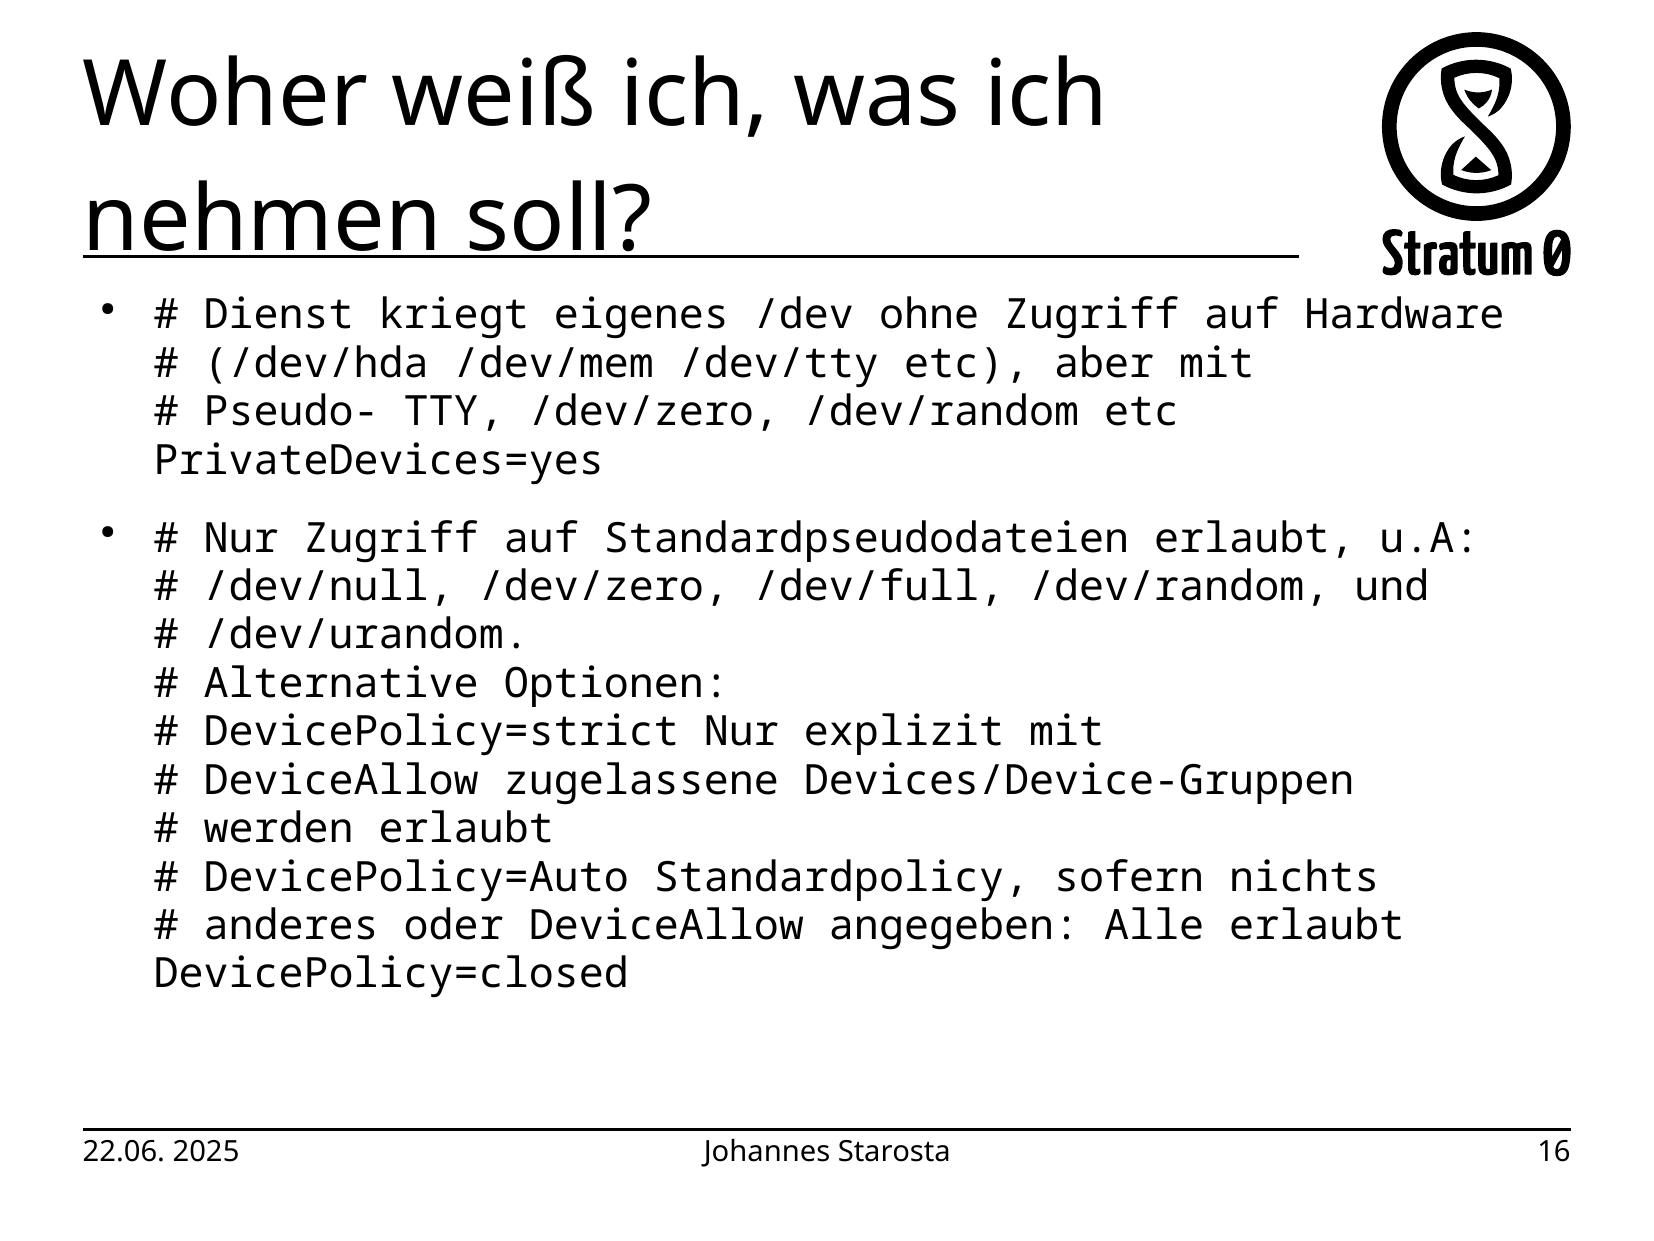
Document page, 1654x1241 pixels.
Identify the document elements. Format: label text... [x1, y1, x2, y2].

title Woher weiß ich, was ich nehmen soll? [82, 49, 1300, 257]
list # Dienst kriegt eigenes /dev ohne Zugriff auf Hardware # (/dev/hda /dev/mem /dev/tty etc), aber mit # Pseudo- TTY, /dev/zero, /dev/random etc PrivateDevices=yes # Nur Zugriff auf Standardpseudodateien erlaubt, u.A: # /dev/null, /dev/zero, /dev/full, /dev/random, und # /dev/urandom. # Alternative Optionen: # DevicePolicy=strict Nur explizit mit # DeviceAllow zugelassene Devices/Device-Gruppen # werden erlaubt # DevicePolicy=Auto Standardpolicy, sofern nichts # anderes oder DeviceAllow angegeben: Alle erlaubt DevicePolicy=closed [82, 290, 1538, 1010]
